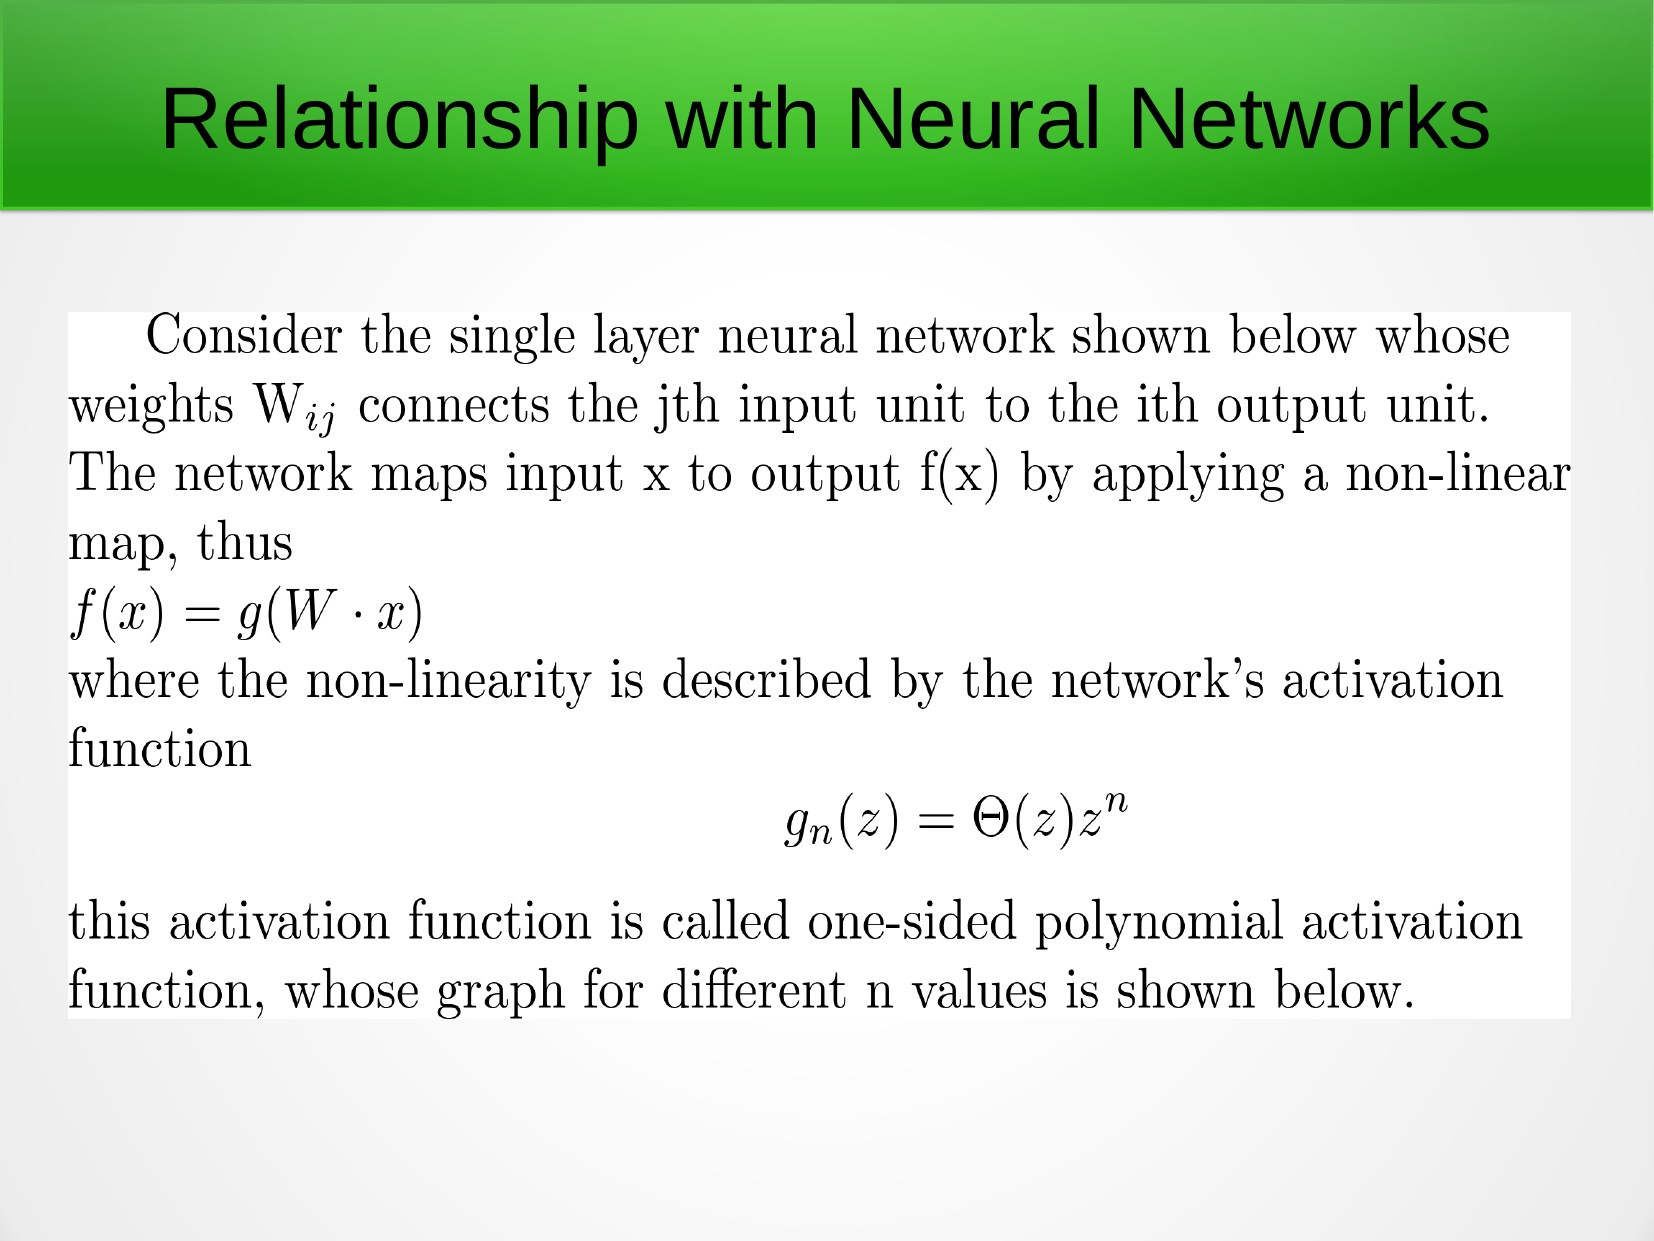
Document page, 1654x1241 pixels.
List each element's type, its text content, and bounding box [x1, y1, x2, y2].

title Relationship with Neural Networks [82, 47, 1571, 189]
picture [68, 312, 1571, 1019]
